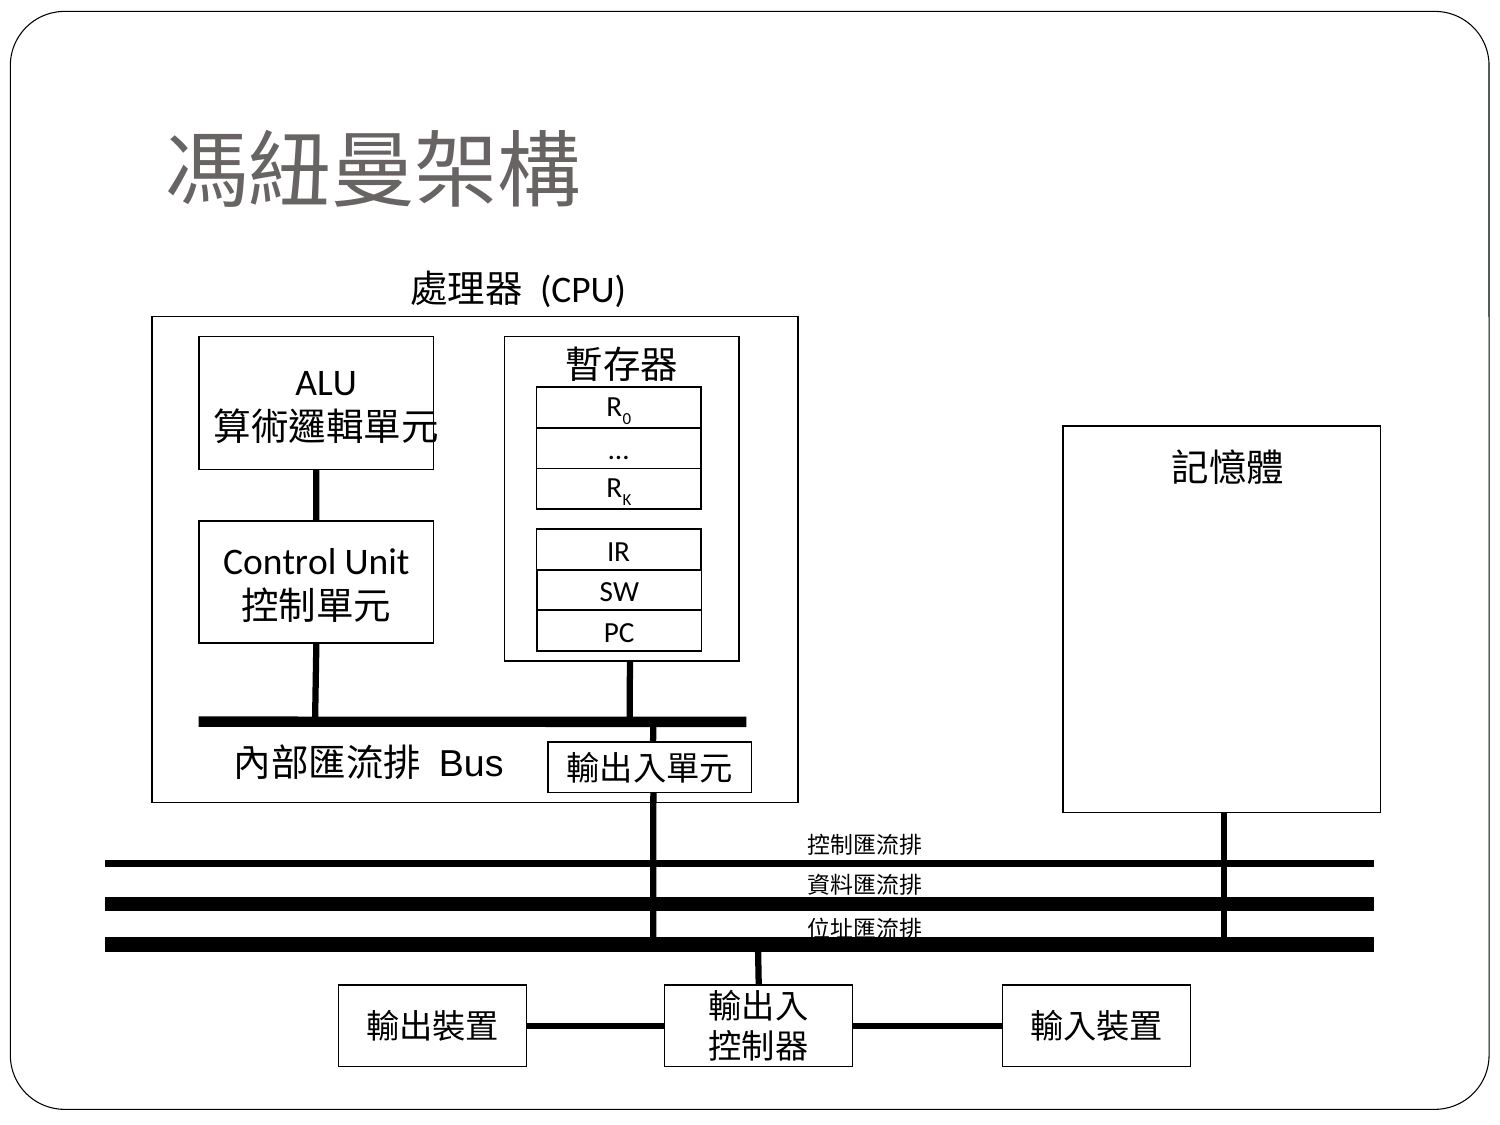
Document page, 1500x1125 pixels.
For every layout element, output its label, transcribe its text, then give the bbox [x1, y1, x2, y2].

text_box 控制匯流排 [793, 822, 938, 863]
text_box R0 [536, 387, 701, 427]
title 馮紐曼架構 [150, 44, 1426, 233]
text_box 輸出入 控制器 [664, 984, 853, 1067]
text_box 輸出裝置 [338, 984, 527, 1067]
text_box 位址匯流排 [793, 907, 938, 951]
text_box 輸入裝置 [1002, 984, 1191, 1067]
text_box 資料匯流排 [793, 863, 938, 907]
text_box Control Unit 控制單元 [198, 520, 434, 644]
text_box 內部匯流排 Bus [219, 731, 519, 793]
text_box 暫存器 [504, 336, 740, 661]
text_box IR [536, 529, 701, 570]
text_box 處理器 (CPU) [395, 257, 641, 319]
text_box RK [536, 468, 701, 509]
text_box … [536, 427, 701, 468]
text_box ALU 算術邏輯單元 [198, 336, 434, 470]
text_box 輸出入單元 [548, 741, 752, 793]
text_box PC [537, 611, 702, 651]
text_box SW [537, 569, 702, 611]
text_box 記憶體 [1157, 436, 1300, 497]
